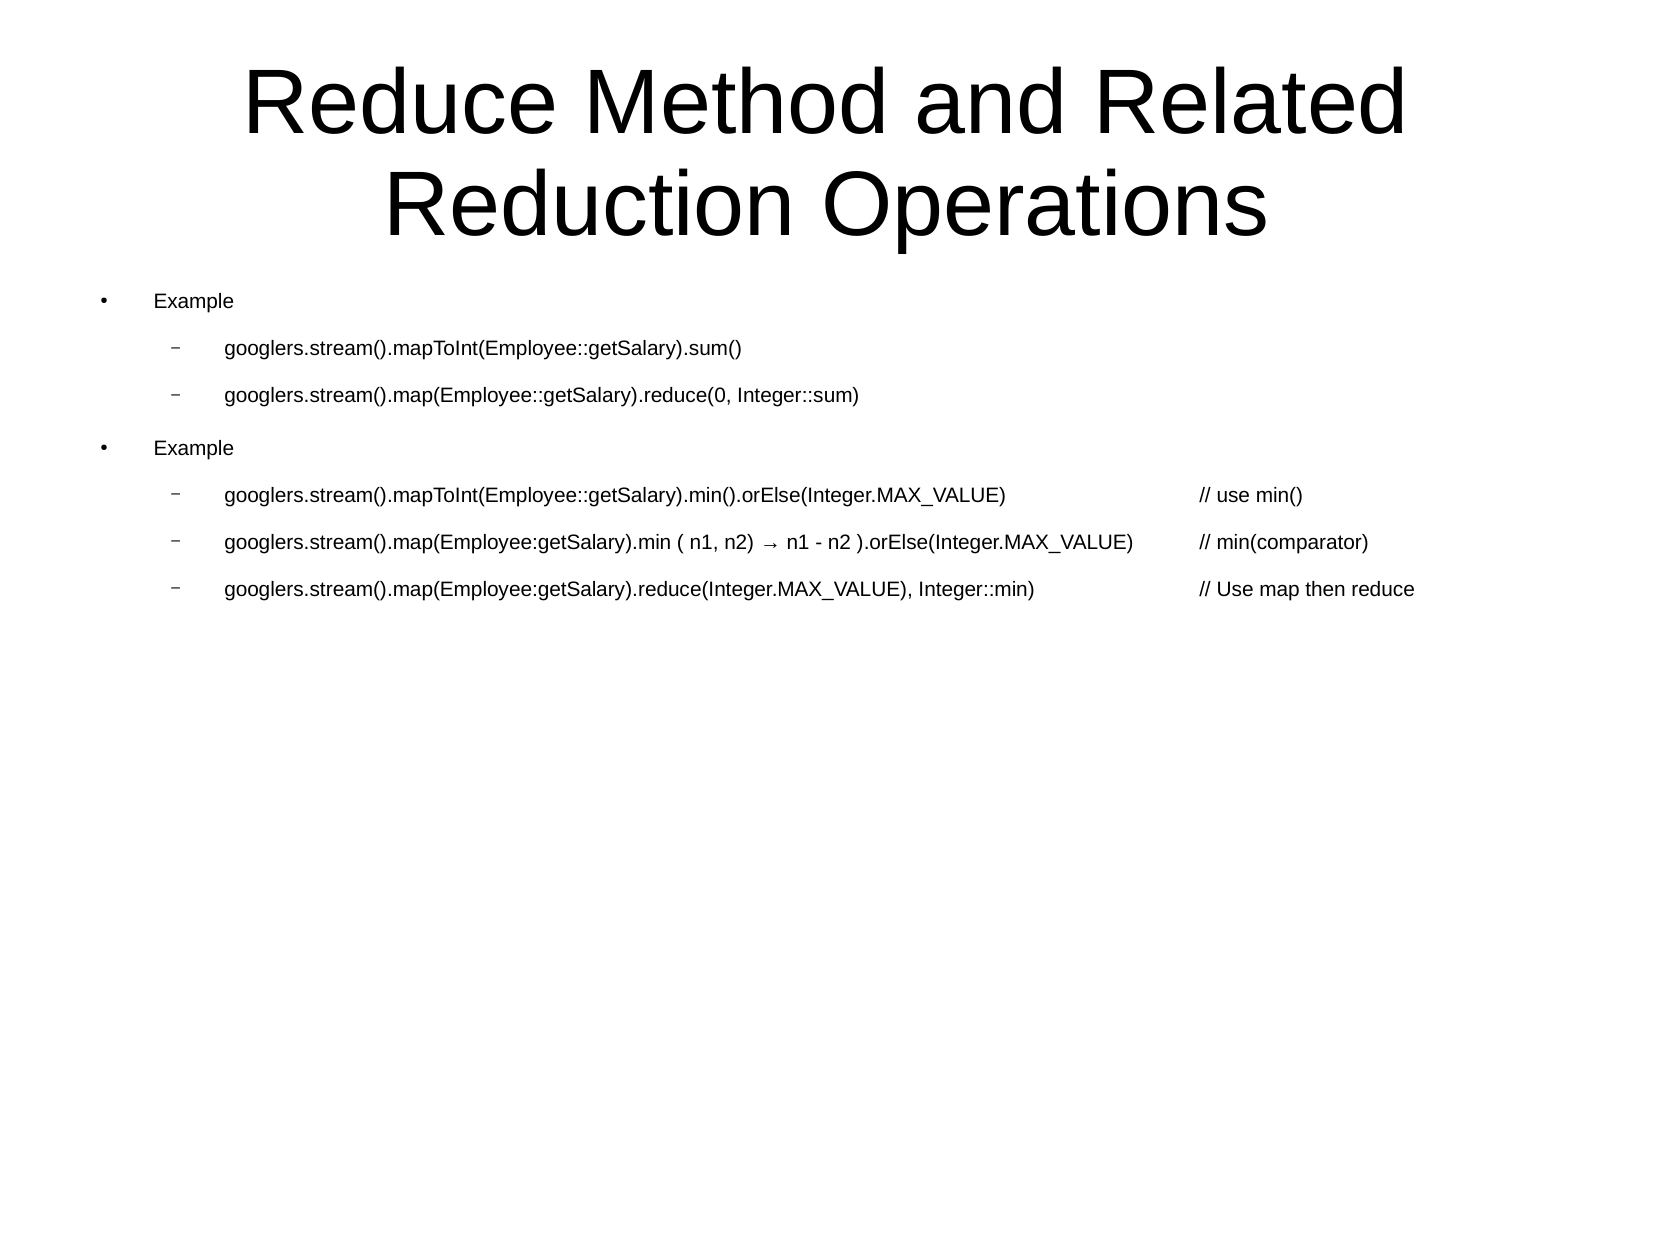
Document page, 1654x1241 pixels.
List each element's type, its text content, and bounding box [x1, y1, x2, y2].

title Reduce Method and Related Reduction Operations [82, 16, 1571, 290]
list Example googlers.stream().mapToInt(Employee::getSalary).sum() googlers.stream().map(Employee::getSalary).reduce(0, Integer::sum) Example googlers.stream().mapToInt(Employee::getSalary).min().orElse(Integer.MAX_VALUE) // use min() googlers.stream().map(Employee:getSalary).min ( n1, n2) → n1 - n2 ).orElse(Integer.MAX_VALUE) // min(comparator) googlers.stream().map(Employee:getSalary).reduce(Integer.MAX_VALUE), Integer::min) // Use map then reduce [82, 290, 1636, 1220]
